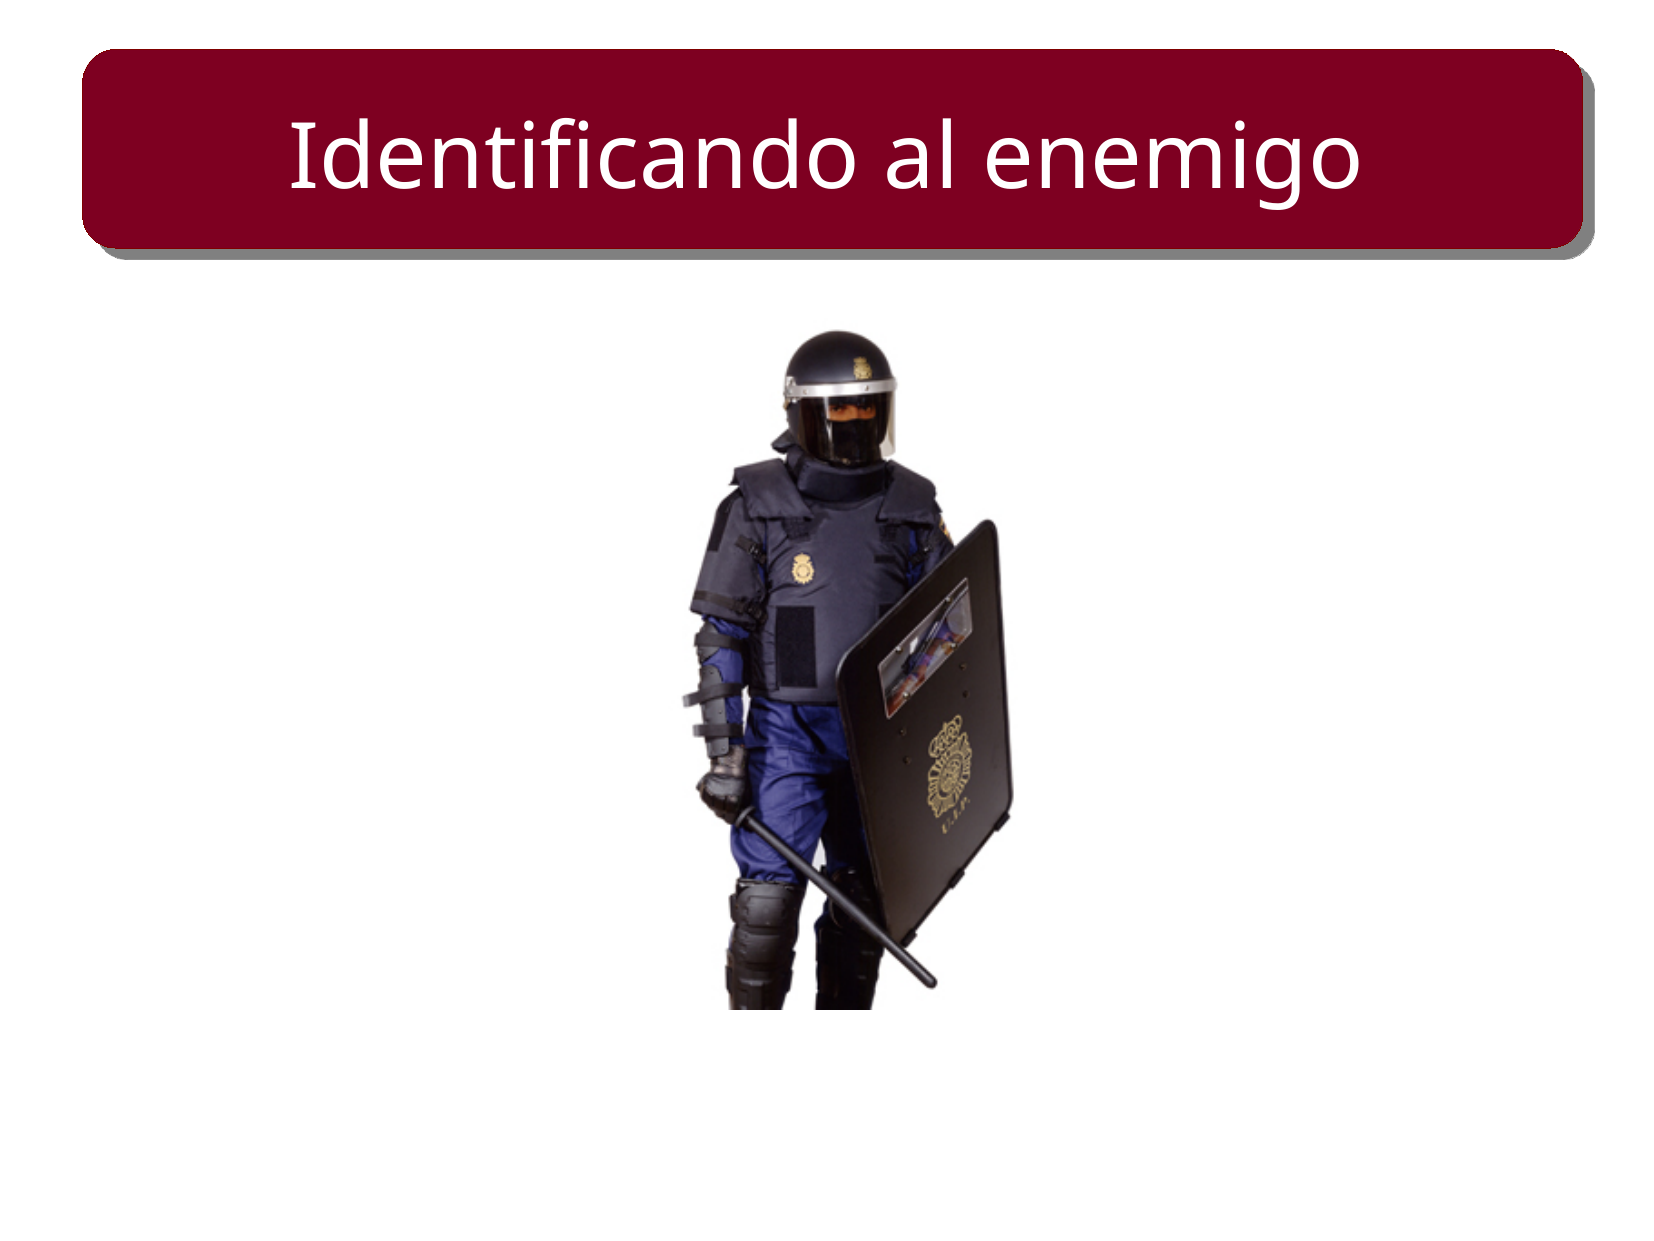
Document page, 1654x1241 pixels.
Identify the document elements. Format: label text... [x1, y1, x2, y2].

title Identificando al enemigo [82, 49, 1571, 257]
picture [611, 290, 1043, 1010]
